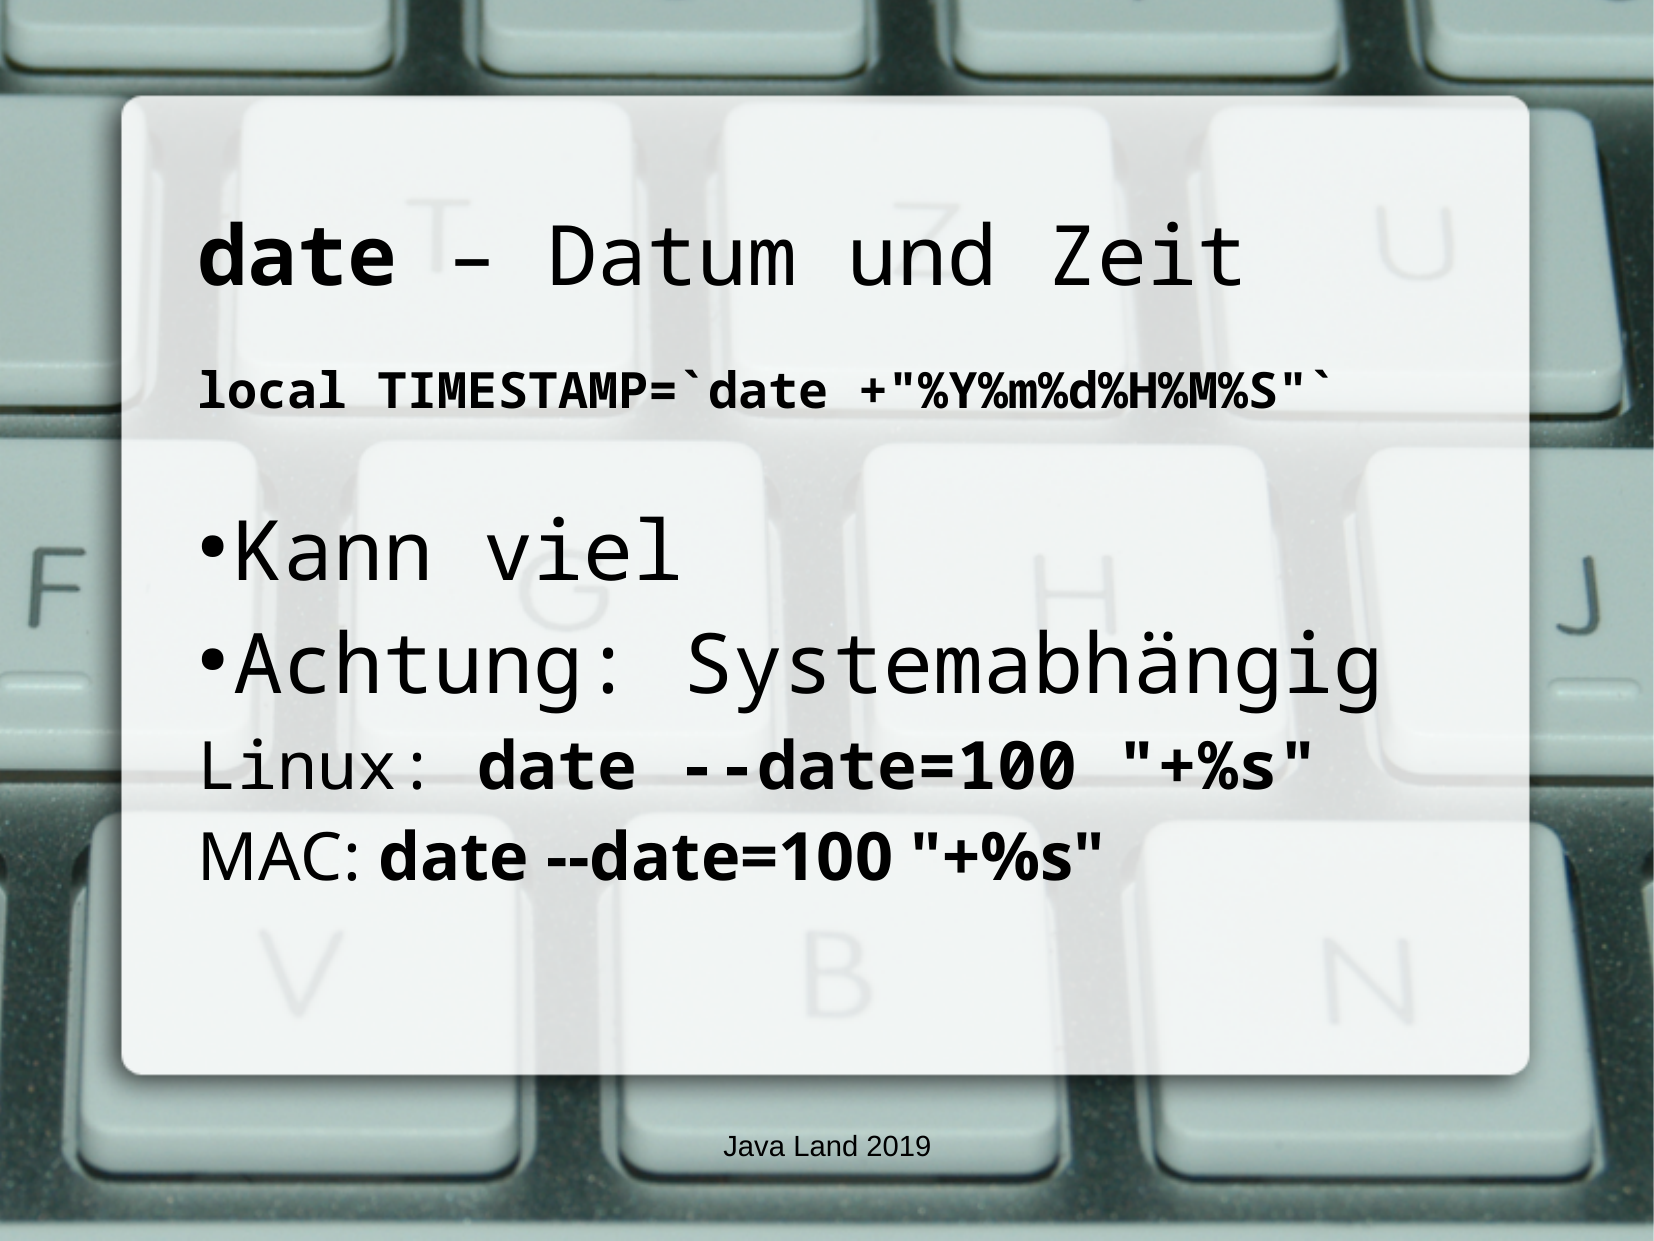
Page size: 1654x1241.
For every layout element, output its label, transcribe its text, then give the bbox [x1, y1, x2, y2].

title [280, 170, 1436, 934]
picture [0, 0, 1654, 1241]
text_box date – Datum und Zeit local TIMESTAMP=`date +"%Y%m%d%H%M%S"` Kann viel Achtung: Systemabhängig Linux: date --date=100 "+%s" MAC: date --date=100 "+%s" [197, 196, 1430, 932]
